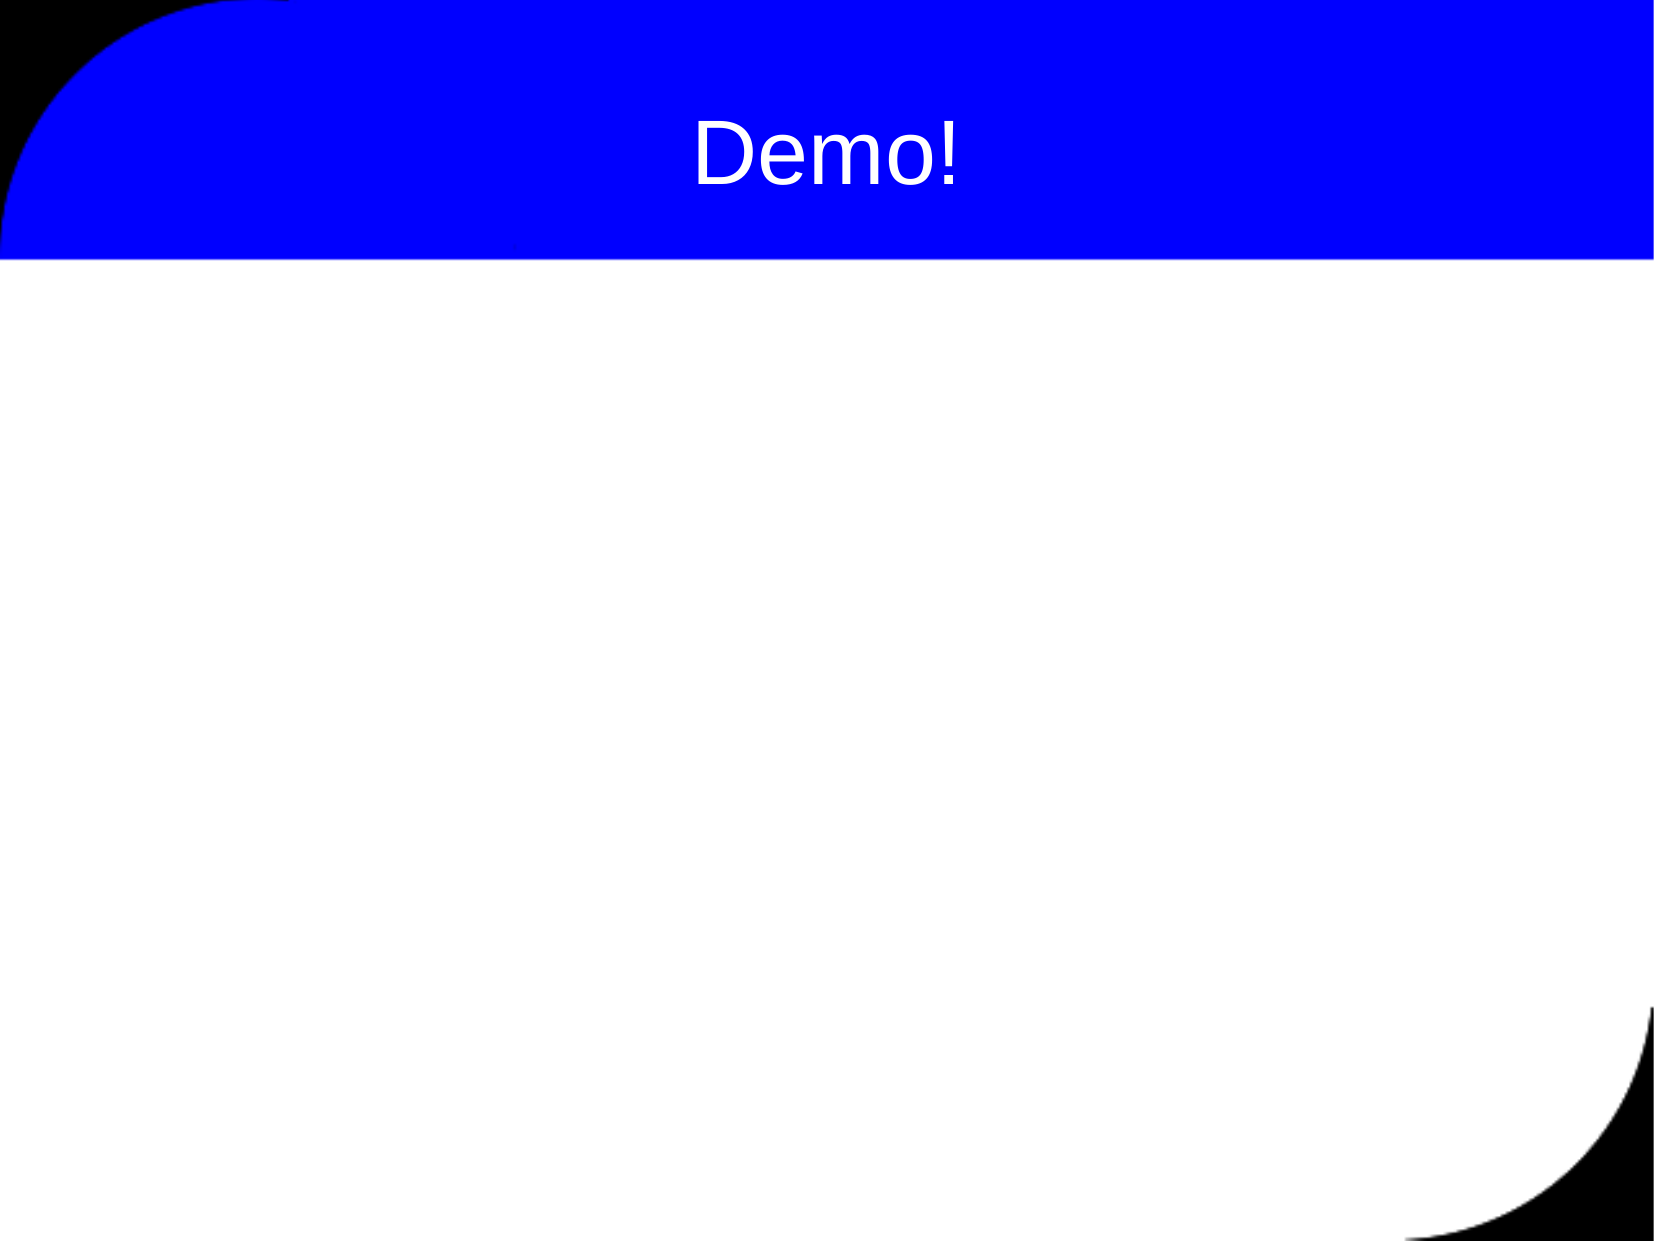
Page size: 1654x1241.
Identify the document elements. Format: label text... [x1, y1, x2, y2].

title Demo! [82, 49, 1571, 257]
picture [0, 0, 1654, 1241]
